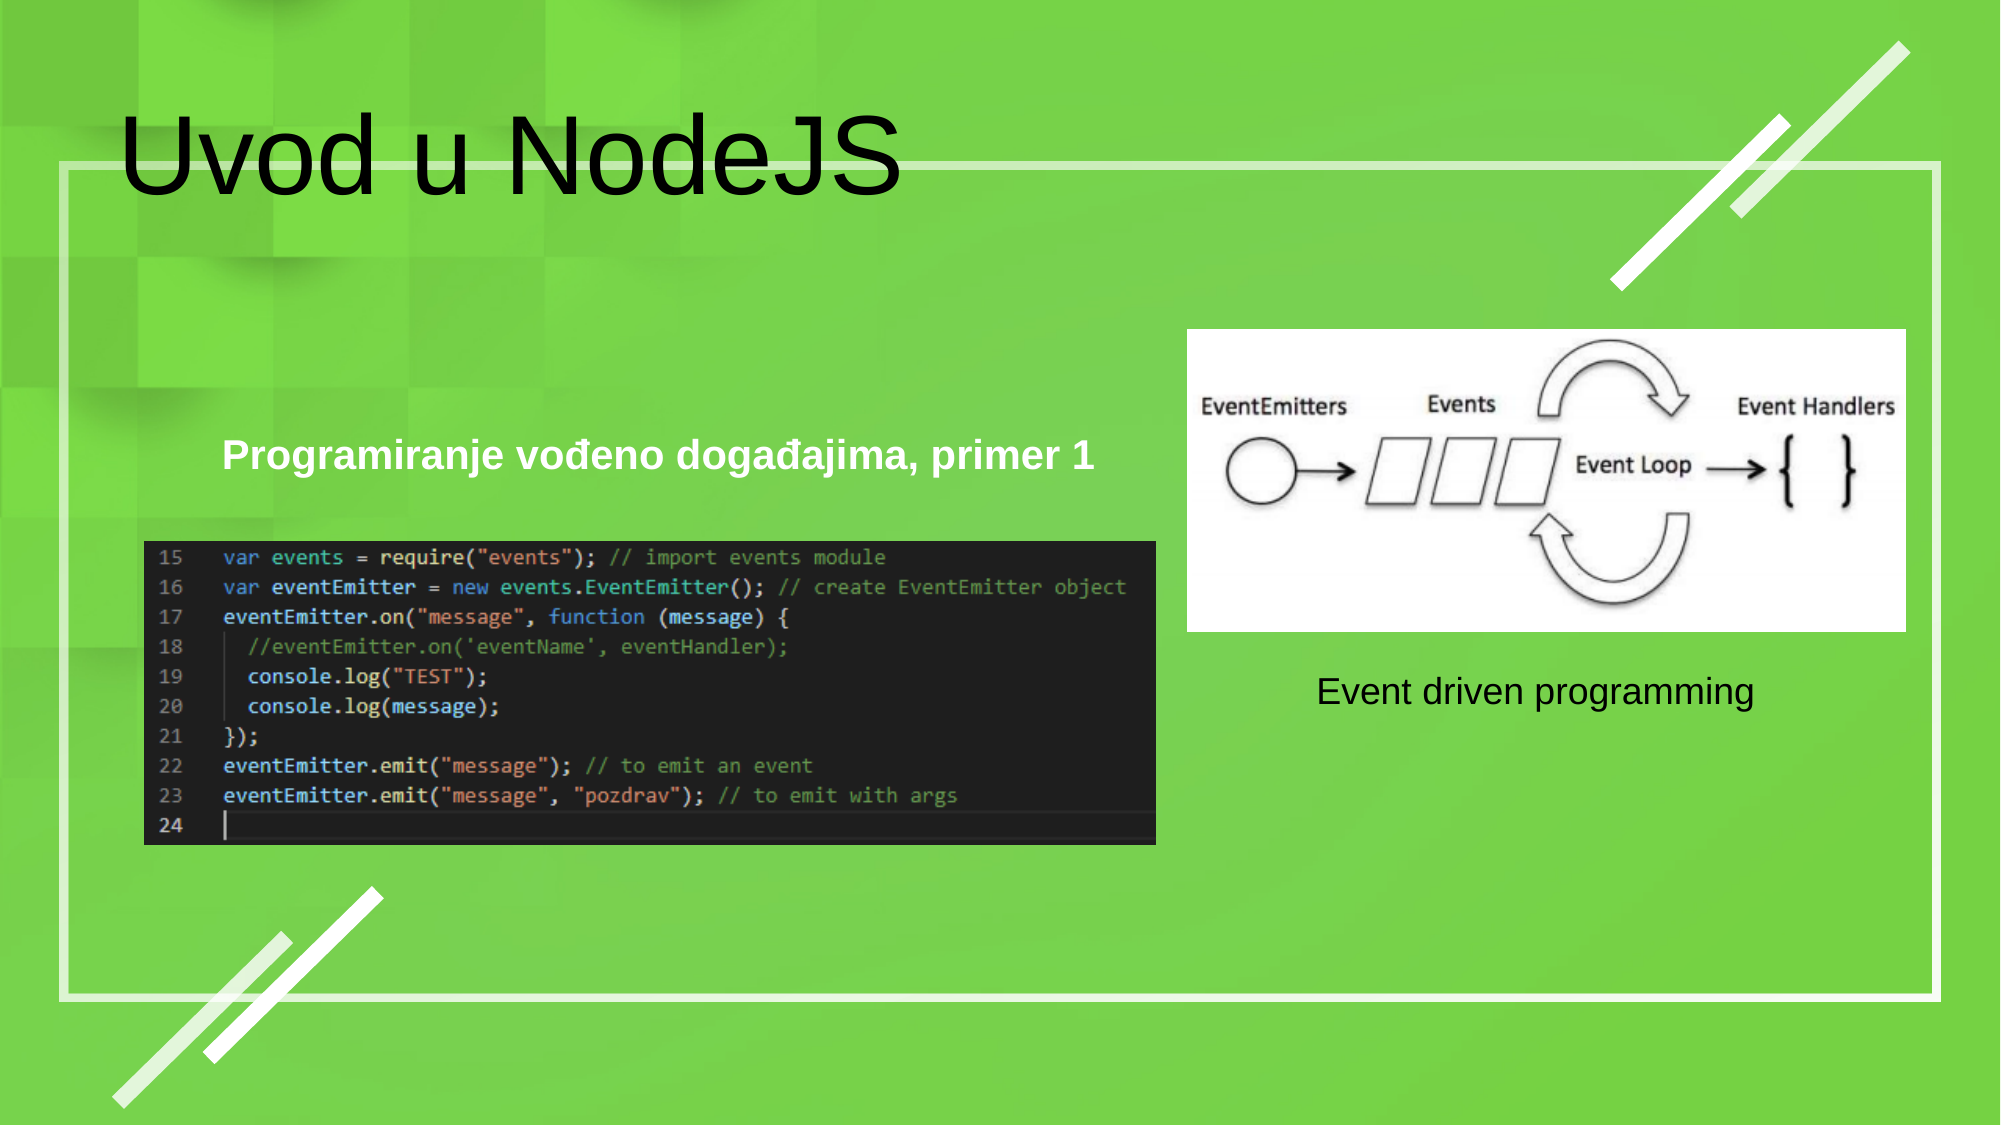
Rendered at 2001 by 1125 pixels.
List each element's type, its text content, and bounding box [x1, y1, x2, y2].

text_box Event driven programming [1301, 663, 1771, 721]
text_box [59, 40, 1941, 1109]
text_box Programiranje vođeno događajima, primer 1 [207, 420, 1170, 485]
picture [0, 0, 2001, 1125]
text_box Uvod u NodeJS [102, 74, 1118, 225]
